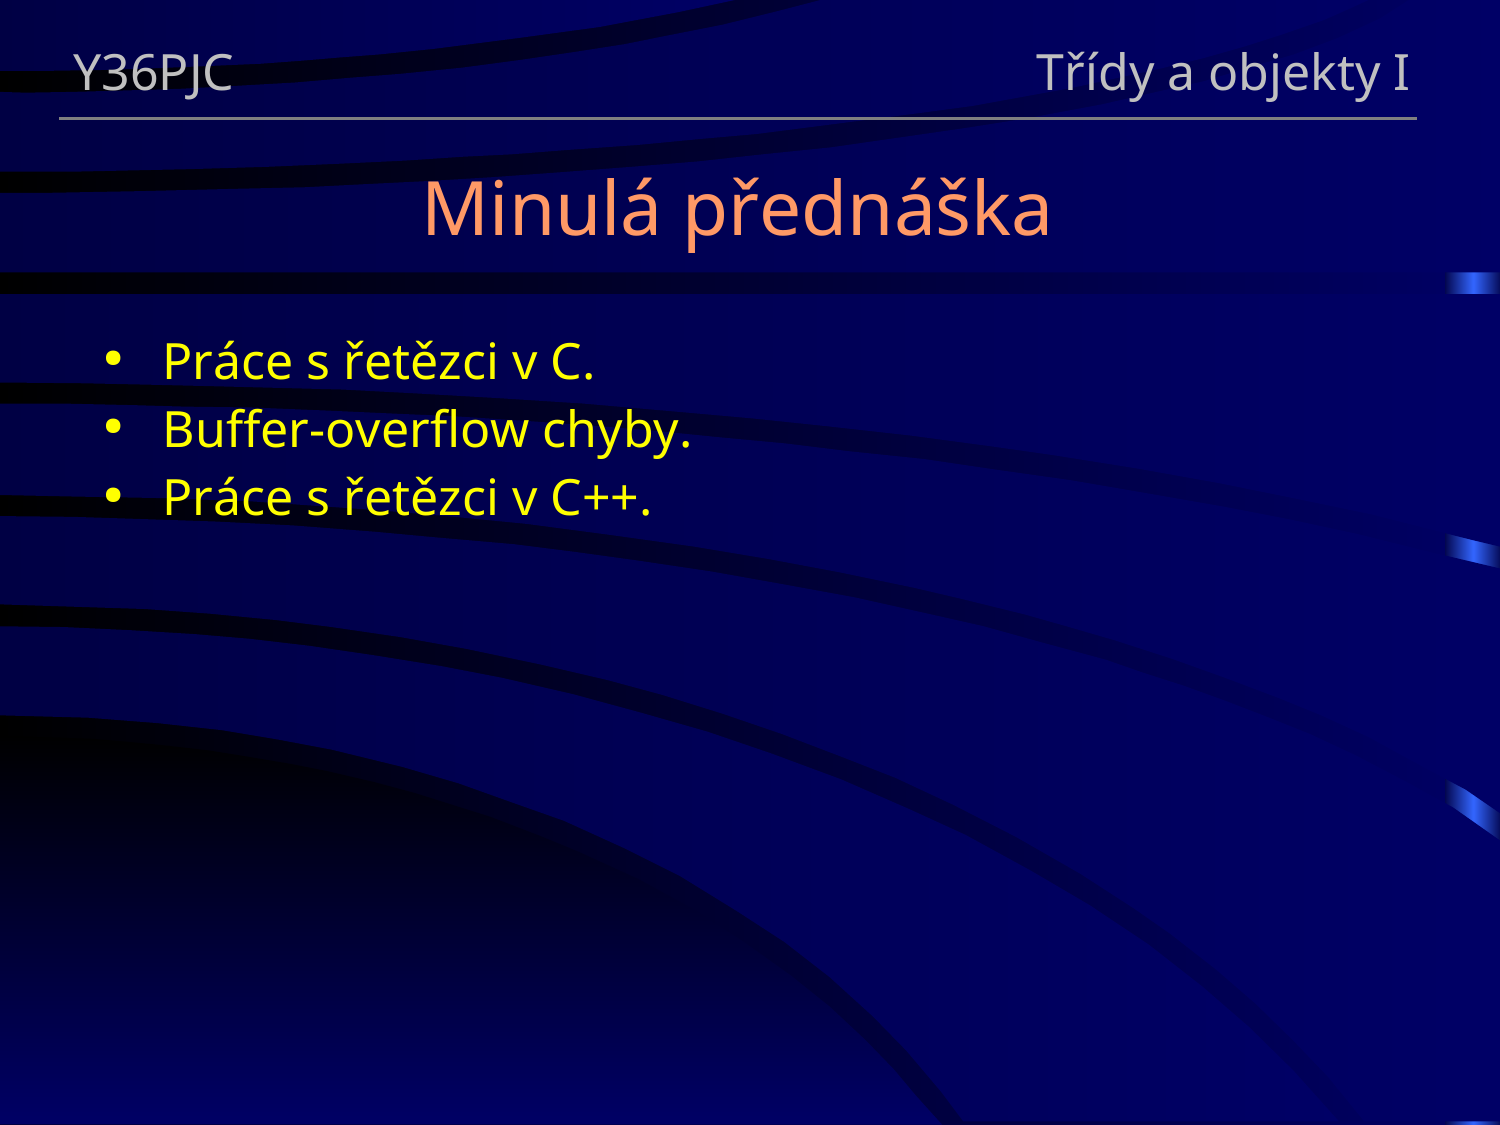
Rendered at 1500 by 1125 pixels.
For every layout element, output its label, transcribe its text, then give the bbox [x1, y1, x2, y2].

text_box Třídy a objekty I [1021, 29, 1418, 105]
text_box Minulá přednáška Práce s řetězci v C. Buffer-overflow chyby. Práce s řetězci v C++. [59, 147, 1418, 495]
text_box Y36PJC [59, 29, 251, 105]
